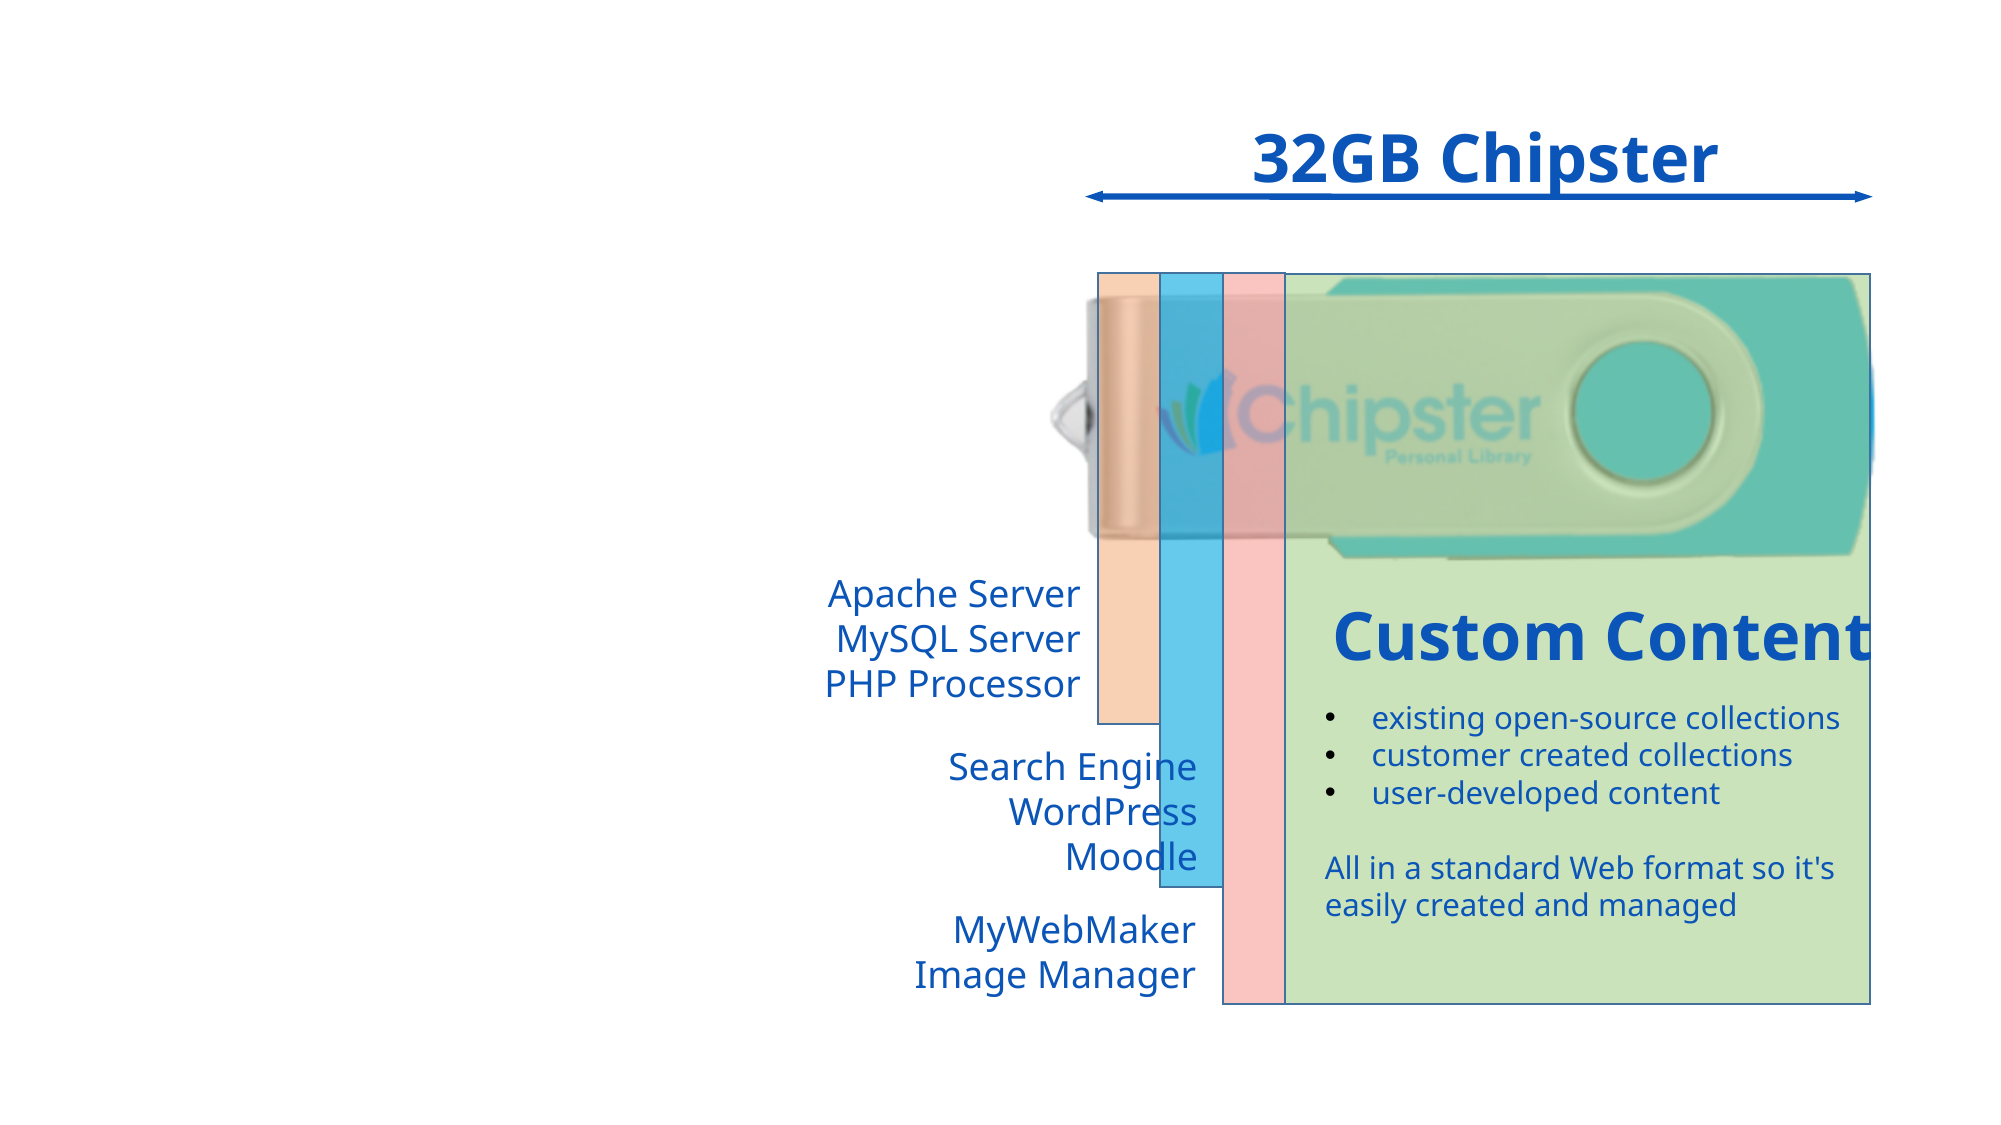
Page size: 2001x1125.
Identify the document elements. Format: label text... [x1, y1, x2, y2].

text_box MyWebMaker Image Manager [899, 898, 1285, 1003]
text_box [1860, 631, 1870, 653]
text_box Search Engine WordPress Moodle [933, 735, 1223, 885]
text_box Apache Server MySQL Server PHP Processor [809, 562, 1157, 712]
text_box Custom Content [1317, 586, 1843, 683]
text_box existing open-source collections customer created collections user-developed content All in a standard Web format so it's easily created and managed [1310, 691, 1873, 930]
text_box [1098, 273, 1870, 1004]
picture [1016, 252, 1942, 595]
text_box 32GB Chipster [1237, 108, 1721, 205]
